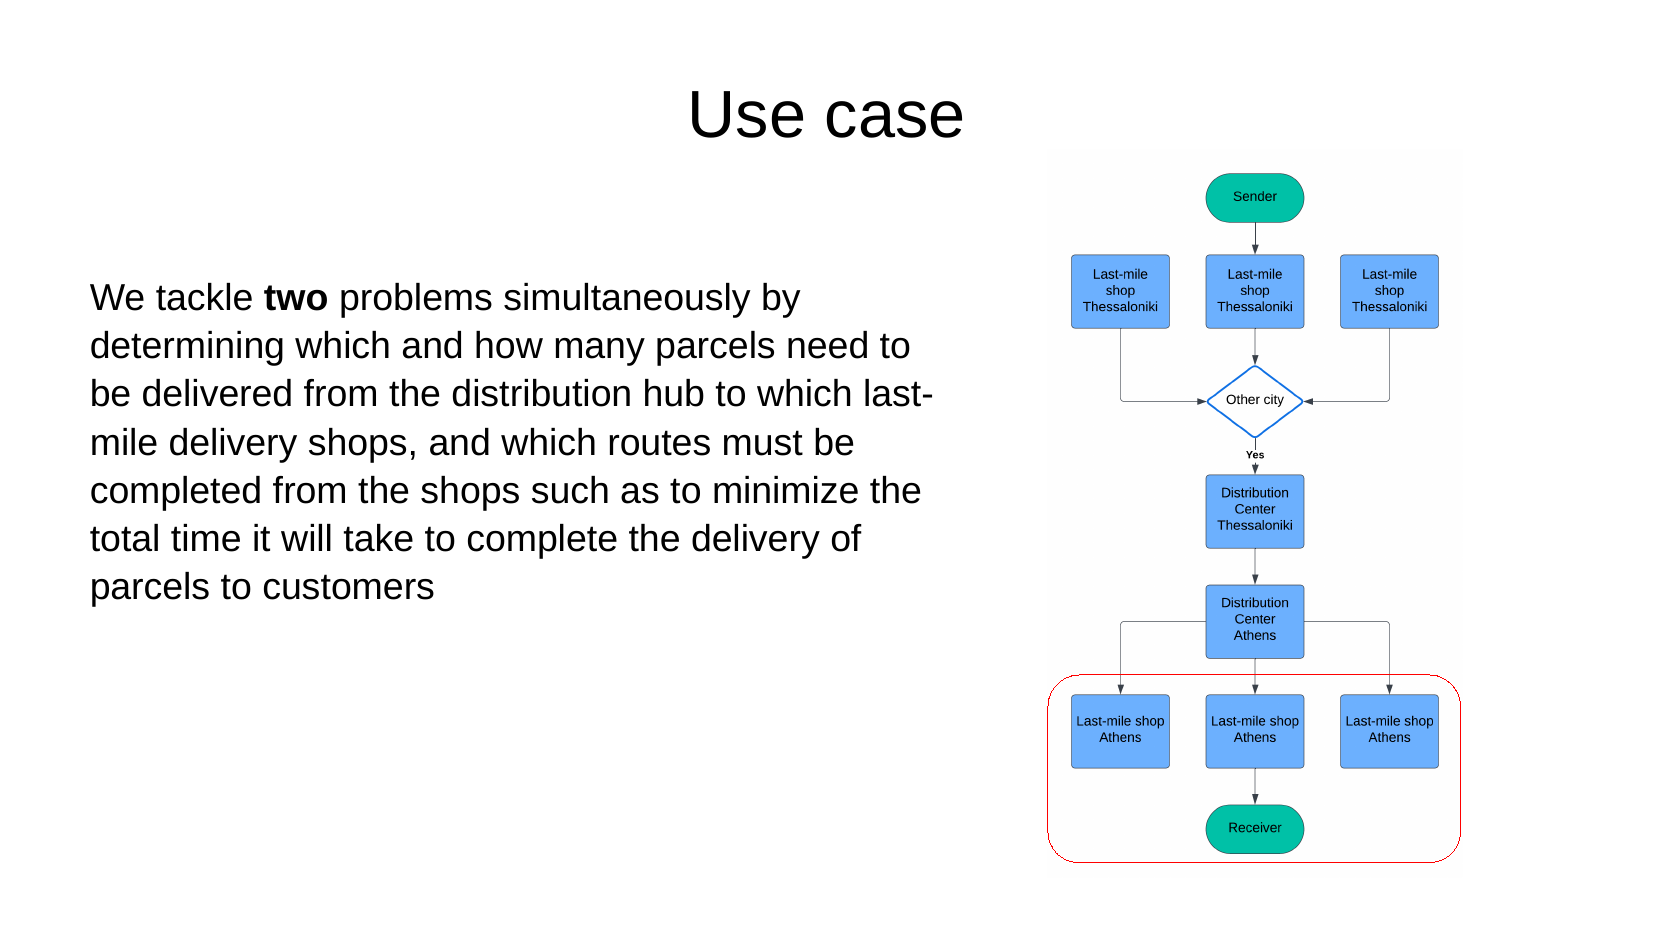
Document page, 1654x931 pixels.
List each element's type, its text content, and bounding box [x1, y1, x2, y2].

picture [1047, 149, 1463, 878]
text_box We tackle two problems simultaneously by determining which and how many parcels need to be delivered from the distribution hub to which last-mile delivery shops, and which routes must be completed from the shops such as to minimize the total time it will take to complete the delivery of parcels to customers [75, 262, 976, 863]
title Use case [82, 37, 1571, 193]
